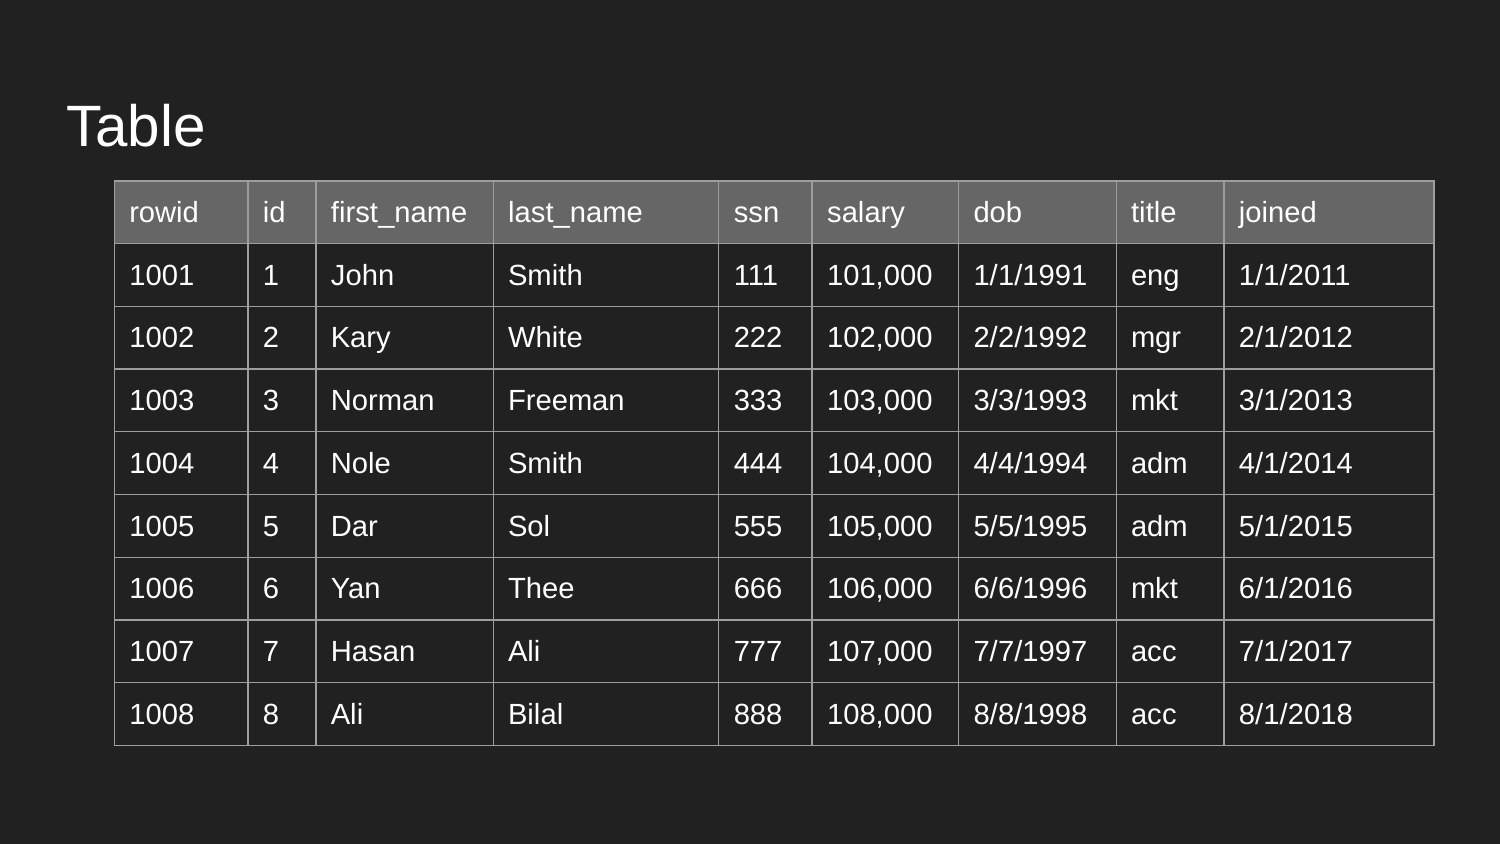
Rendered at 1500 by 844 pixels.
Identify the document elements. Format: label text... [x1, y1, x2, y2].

table_cell eng [1117, 244, 1223, 306]
table_cell 7/7/1997 [959, 621, 1116, 682]
table_cell 2/2/1992 [959, 307, 1116, 368]
table_cell 101,000 [813, 244, 958, 306]
table_cell Nole [317, 432, 493, 494]
table_header first_name [317, 182, 493, 243]
table_cell 1004 [115, 432, 247, 494]
table_cell 888 [719, 683, 811, 745]
table_cell 2/1/2012 [1225, 307, 1433, 368]
table_cell 4/1/2014 [1225, 432, 1433, 494]
table_cell 103,000 [813, 370, 958, 431]
table_cell Smith [494, 244, 718, 306]
table_cell 2 [249, 307, 315, 368]
table_cell 8 [249, 683, 315, 745]
table_cell Yan [317, 558, 493, 619]
table_cell 1/1/2011 [1225, 244, 1433, 306]
table_cell 4/4/1994 [959, 432, 1116, 494]
table_cell 111 [719, 244, 811, 306]
table_cell Ali [494, 621, 718, 682]
table_cell adm [1117, 432, 1223, 494]
table_header last_name [494, 182, 718, 243]
table_cell 333 [719, 370, 811, 431]
table_cell 1002 [115, 307, 247, 368]
table_cell adm [1117, 495, 1223, 557]
table_cell Bilal [494, 683, 718, 745]
table_cell White [494, 307, 718, 368]
table_cell 1008 [115, 683, 247, 745]
table_cell Kary [317, 307, 493, 368]
table_header id [249, 182, 315, 243]
table_cell Sol [494, 495, 718, 557]
table_cell Thee [494, 558, 718, 619]
table_cell mkt [1117, 558, 1223, 619]
table_cell 106,000 [813, 558, 958, 619]
table_cell 1007 [115, 621, 247, 682]
table_cell 5 [249, 495, 315, 557]
table_cell mkt [1117, 370, 1223, 431]
table_header ssn [719, 182, 811, 243]
table_cell Norman [317, 370, 493, 431]
table_cell 1005 [115, 495, 247, 557]
table_cell 104,000 [813, 432, 958, 494]
table_cell 1/1/1991 [959, 244, 1116, 306]
table_cell 666 [719, 558, 811, 619]
table_cell acc [1117, 683, 1223, 745]
table_cell Smith [494, 432, 718, 494]
table_cell 1006 [115, 558, 247, 619]
table_cell 5/1/2015 [1225, 495, 1433, 557]
table_header salary [813, 182, 958, 243]
table_cell 4 [249, 432, 315, 494]
table_header title [1117, 182, 1223, 243]
table_cell acc [1117, 621, 1223, 682]
table_cell 8/1/2018 [1225, 683, 1433, 745]
table_cell Freeman [494, 370, 718, 431]
table_cell 3/1/2013 [1225, 370, 1433, 431]
table_cell 1003 [115, 370, 247, 431]
table_cell 6/1/2016 [1225, 558, 1433, 619]
table_cell 6 [249, 558, 315, 619]
table_cell 102,000 [813, 307, 958, 368]
table_cell 3/3/1993 [959, 370, 1116, 431]
table_cell Ali [317, 683, 493, 745]
table_cell 222 [719, 307, 811, 368]
table_cell mgr [1117, 307, 1223, 368]
table_header rowid [115, 182, 247, 243]
table_cell 1 [249, 244, 315, 306]
table_cell 108,000 [813, 683, 958, 745]
table_cell John [317, 244, 493, 306]
table_cell 6/6/1996 [959, 558, 1116, 619]
table_cell 7/1/2017 [1225, 621, 1433, 682]
table_header joined [1225, 182, 1433, 243]
table_cell Hasan [317, 621, 493, 682]
table_header dob [959, 182, 1116, 243]
table_cell 8/8/1998 [959, 683, 1116, 745]
table_cell 105,000 [813, 495, 958, 557]
table_cell 1001 [115, 244, 247, 306]
title Table [51, 72, 1449, 167]
table_cell 777 [719, 621, 811, 682]
table_cell Dar [317, 495, 493, 557]
table_cell 3 [249, 370, 315, 431]
table_cell 5/5/1995 [959, 495, 1116, 557]
table_cell 444 [719, 432, 811, 494]
table_cell 7 [249, 621, 315, 682]
table_cell 107,000 [813, 621, 958, 682]
table_cell 555 [719, 495, 811, 557]
